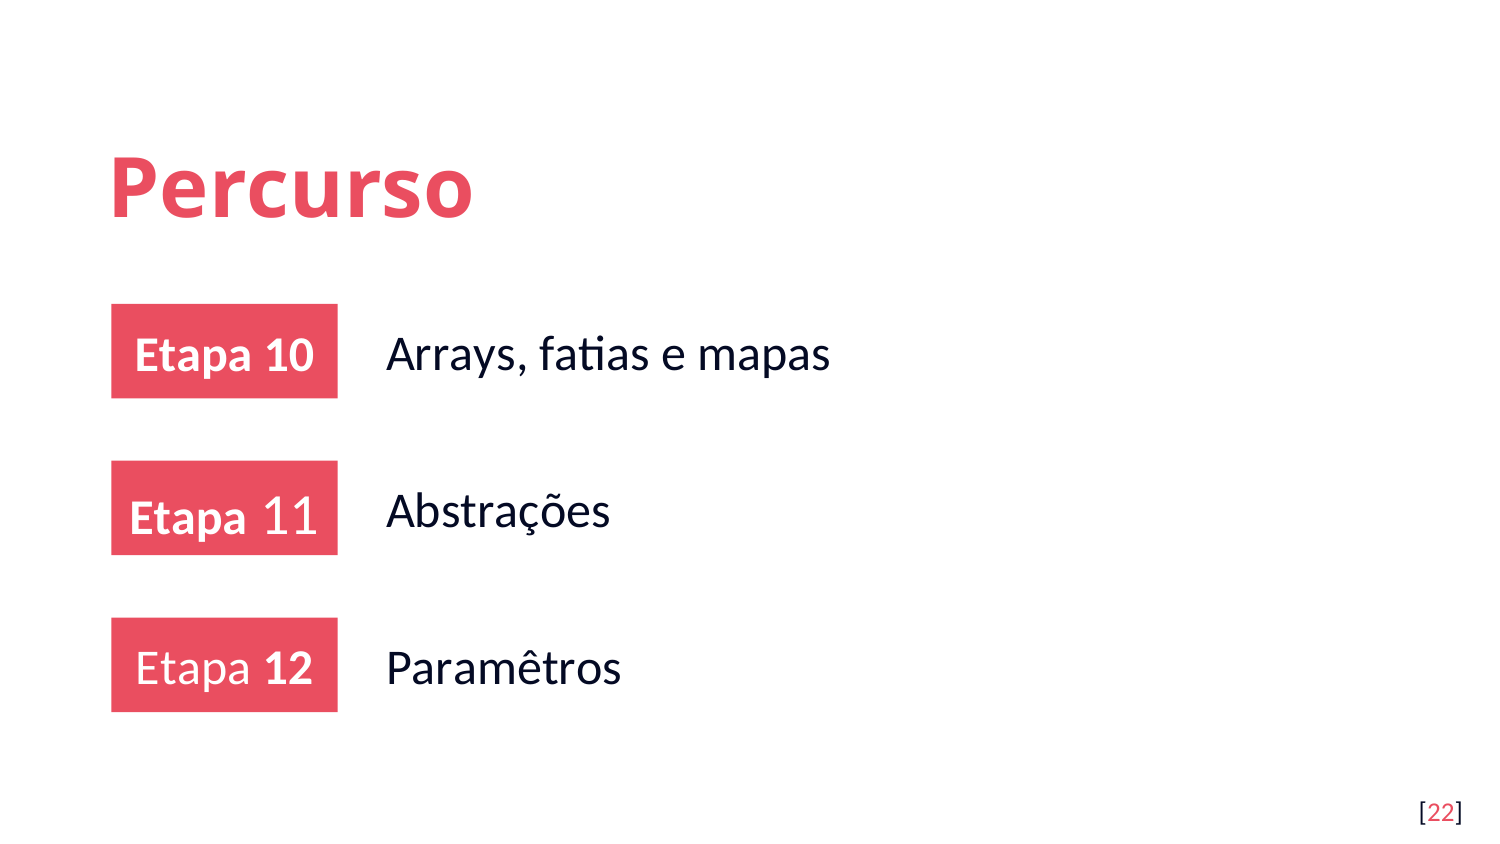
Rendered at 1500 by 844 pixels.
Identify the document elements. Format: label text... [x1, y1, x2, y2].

text_box Arrays, fatias e mapas [371, 313, 1384, 389]
text_box Etapa 12 [111, 617, 338, 713]
text_box Etapa 10 [111, 303, 338, 399]
text_box Etapa 11 [111, 460, 338, 556]
text_box Percurso [92, 104, 1309, 243]
slide_number [22] [1403, 779, 1494, 844]
text_box Paramêtros [371, 627, 1384, 703]
text_box Abstrações [371, 470, 1384, 546]
